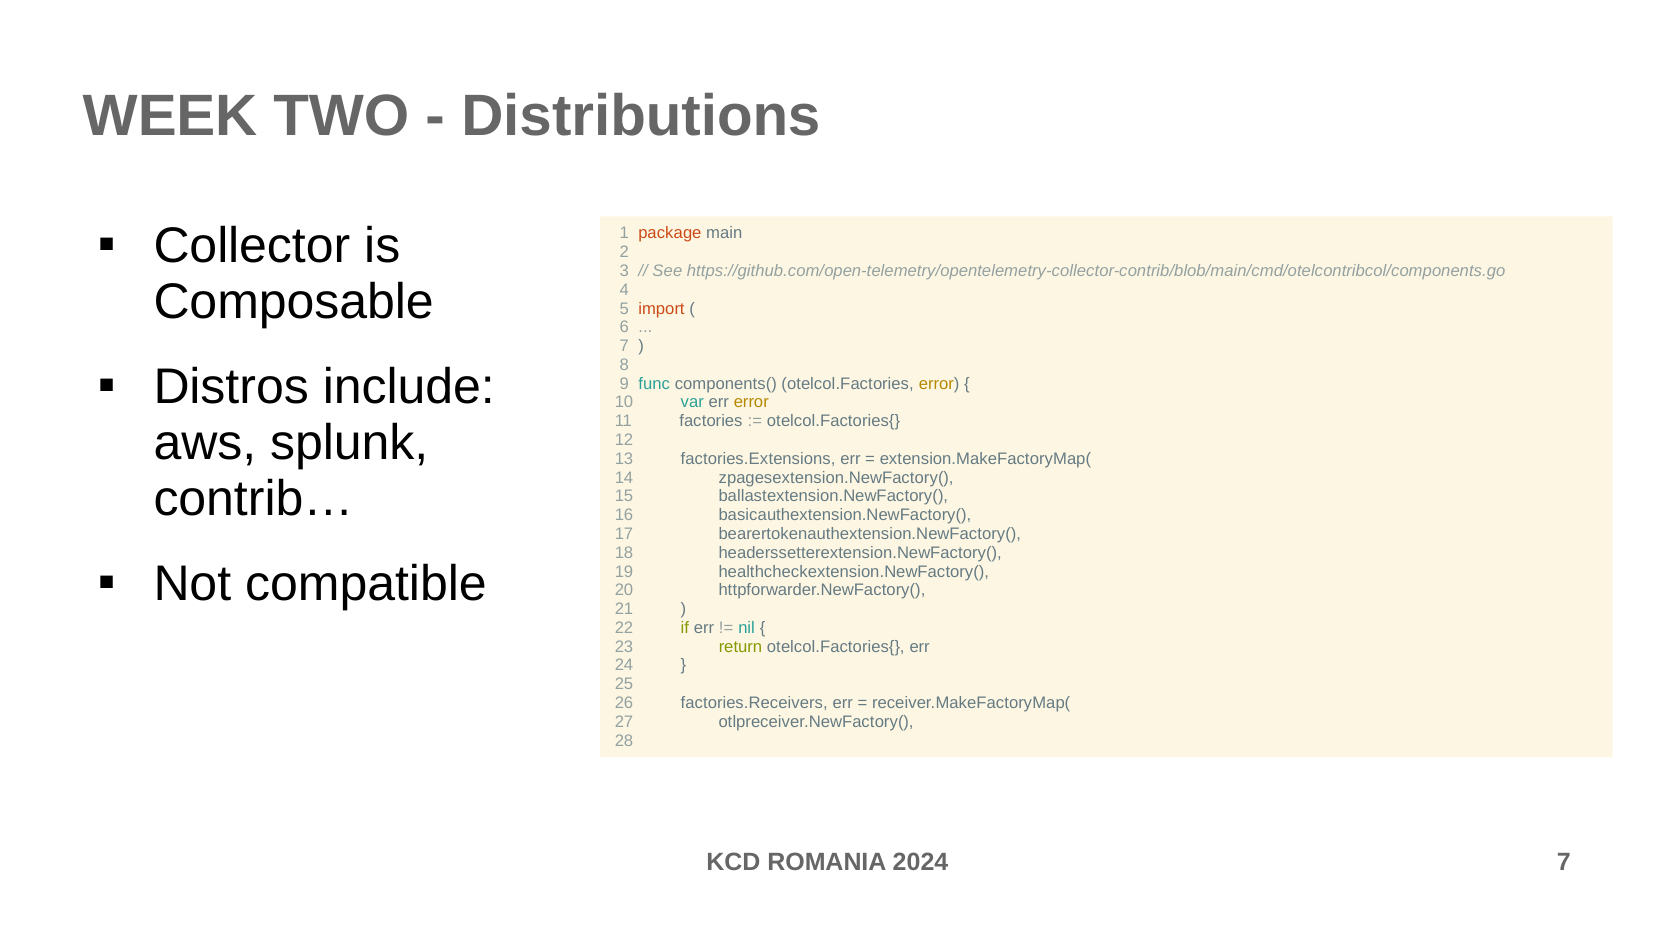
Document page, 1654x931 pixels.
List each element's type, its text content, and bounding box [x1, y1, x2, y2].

list Collector is Composable Distros include: aws, splunk, contrib… Not compatible [82, 217, 1571, 758]
title WEEK TWO - Distributions [82, 37, 1571, 193]
text_box 1 package main 2 3 // See https://github.com/open-telemetry/opentelemetry-collector-contrib/blob/main/cmd/otelcontribcol/components.go 4 5 import ( 6 ... 7 ) 8 9 func components() (otelcol.Factories, error) { 10 var err error 11 factories := otelcol.Factories{} 12 13 factories.Extensions, err = extension.MakeFactoryMap( 14 zpagesextension.NewFactory(), 15 ballastextension.NewFactory(), 16 basicauthextension.NewFactory(), 17 bearertokenauthextension.NewFactory(), 18 headerssetterextension.NewFactory(), 19 healthcheckextension.NewFactory(), 20 httpforwarder.NewFactory(), 21 ) 22 if err != nil { 23 return otelcol.Factories{}, err 24 } 25 26 factories.Receivers, err = receiver.MakeFactoryMap( 27 otlpreceiver.NewFactory(), 28 [600, 216, 1613, 758]
